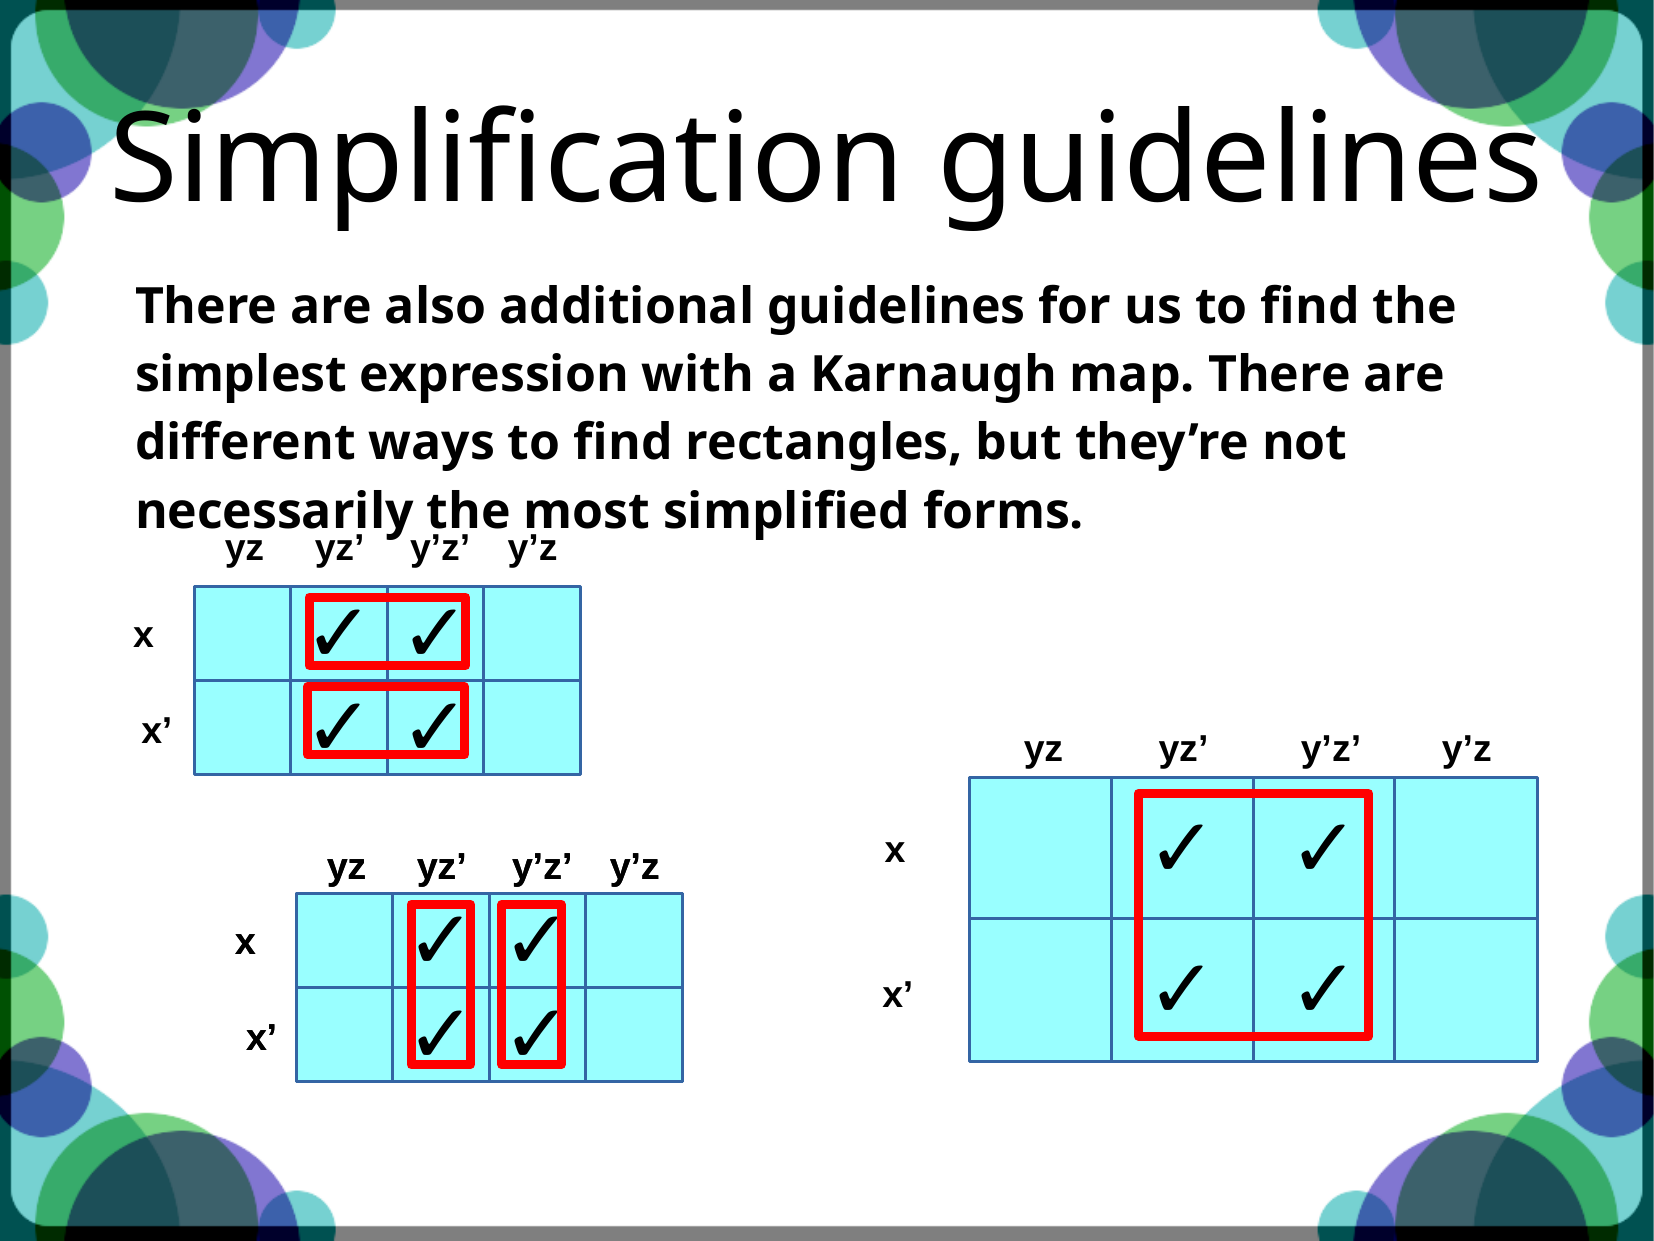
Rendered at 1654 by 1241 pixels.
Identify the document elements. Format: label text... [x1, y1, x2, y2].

text_box yz [194, 519, 290, 577]
text_box ✓ [387, 680, 483, 775]
text_box [296, 893, 392, 1082]
text_box y’z’ [1258, 720, 1394, 778]
text_box y’z [483, 519, 582, 577]
text_box [1394, 778, 1538, 1062]
text_box ✓ [1111, 918, 1253, 1062]
text_box x [219, 894, 272, 989]
text_box yz’ [392, 838, 492, 893]
text_box ✓ [314, 602, 387, 661]
text_box yz [969, 720, 1111, 777]
text_box There are also additional guidelines for us to find the simplest expression with a Karnaugh map. There are different ways to find rectangles, but they’re not necessarily the most simplified forms. [135, 270, 1559, 681]
text_box ✓ [416, 987, 466, 1060]
text_box y’z [585, 838, 684, 895]
text_box ✓ [1253, 798, 1364, 918]
text_box [585, 895, 683, 1082]
text_box x’ [121, 681, 193, 780]
text_box ✓ [1253, 918, 1394, 1062]
text_box ✓ [1143, 798, 1253, 918]
text_box ✓ [387, 691, 460, 750]
text_box x’ [223, 988, 301, 1087]
text_box ✓ [1253, 777, 1394, 918]
text_box ✓ [392, 987, 489, 1082]
text_box yz’ [290, 519, 389, 577]
text_box ✓ [416, 909, 466, 987]
text_box x [856, 778, 934, 921]
text_box ✓ [489, 893, 585, 987]
text_box ✓ [387, 586, 483, 680]
text_box ✓ [506, 909, 557, 987]
title Simplification guidelines [82, 49, 1571, 257]
text_box y’z’ [493, 838, 585, 895]
text_box ✓ [489, 987, 585, 1082]
text_box [969, 777, 1111, 1062]
text_box ✓ [290, 680, 387, 775]
picture [0, 0, 1654, 1241]
text_box x [117, 587, 170, 682]
text_box ✓ [387, 602, 461, 661]
text_box ✓ [392, 893, 489, 987]
text_box y’z [1394, 720, 1540, 778]
text_box ✓ [1143, 918, 1253, 1032]
text_box yz’ [1111, 720, 1256, 777]
text_box ✓ [506, 987, 557, 1060]
text_box yz [296, 838, 392, 893]
text_box ✓ [1253, 918, 1364, 1032]
text_box [194, 586, 290, 775]
text_box ✓ [312, 691, 387, 750]
text_box [483, 586, 581, 775]
text_box ✓ [290, 586, 387, 680]
text_box x’ [862, 922, 934, 1068]
text_box ✓ [1111, 777, 1253, 918]
text_box y’z’ [391, 519, 483, 577]
